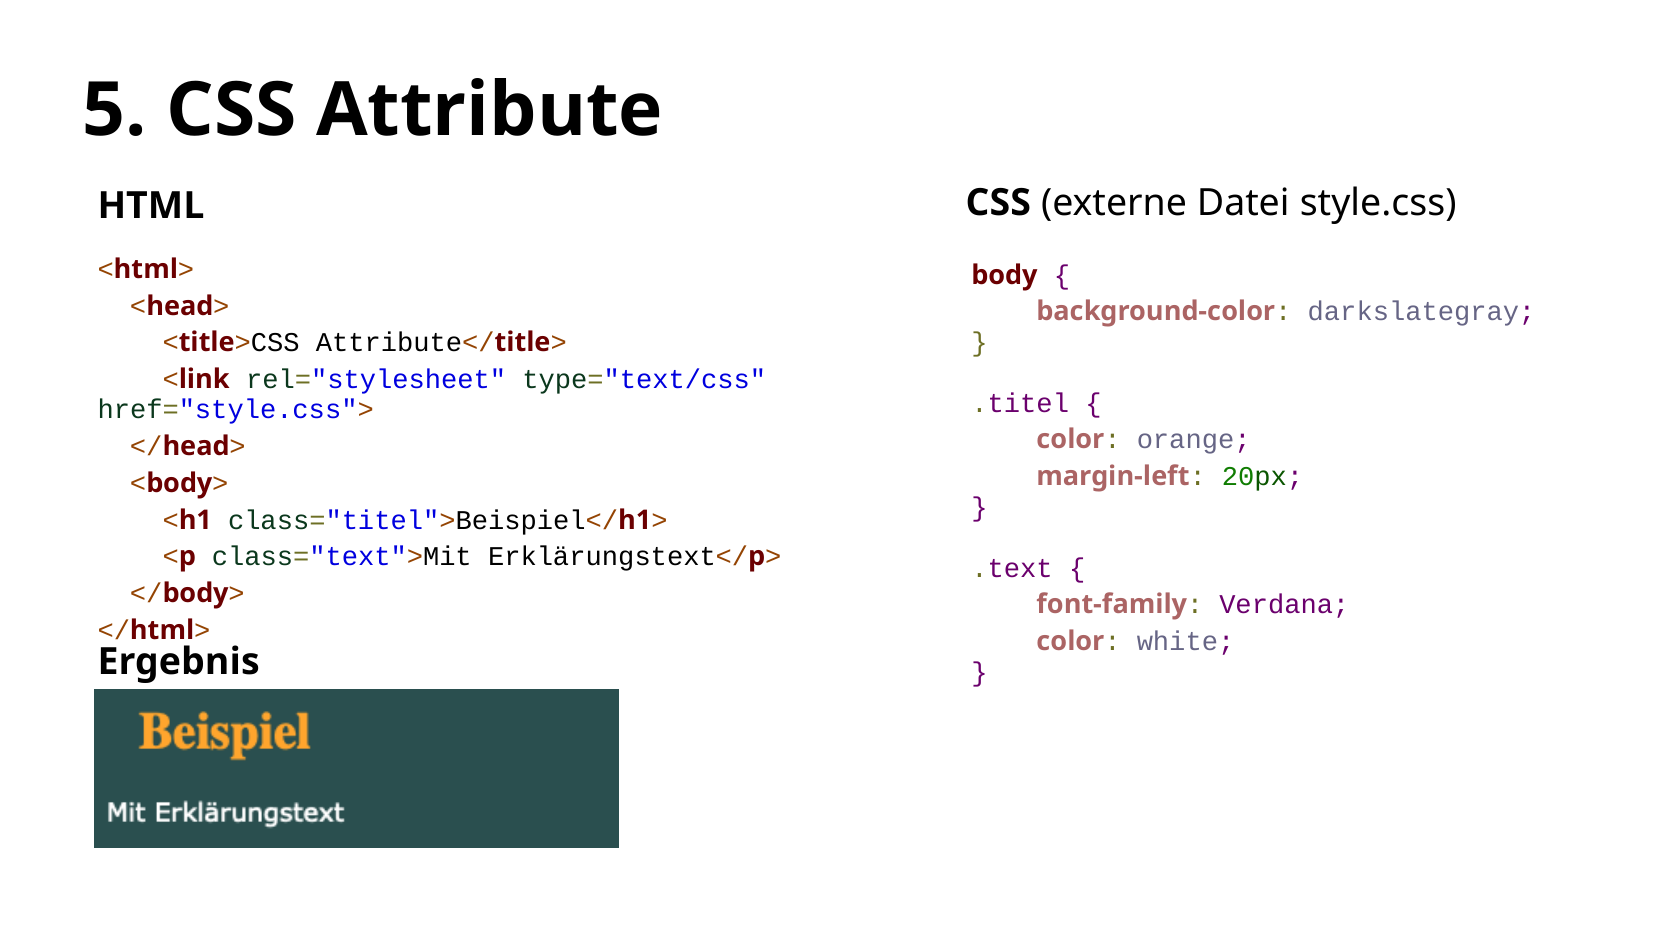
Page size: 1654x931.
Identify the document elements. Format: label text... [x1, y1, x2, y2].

text_box Ergebnis [82, 627, 256, 690]
text_box HTML [82, 171, 207, 234]
picture [94, 689, 619, 848]
title 5. CSS Attribute [82, 59, 1571, 154]
text_box body { background-color: darkslategray; } .titel { color: orange; margin-left: 20px; } .text { font-family: Verdana; color: white; } [956, 248, 1630, 635]
text_box CSS (externe Datei style.css) [950, 168, 1489, 231]
text_box <html> <head> <title>CSS Attribute</title> <link rel="stylesheet" type="text/css" href="style.css"> </head> <body> <h1 class="titel">Beispiel</h1> <p class="text">Mit Erklärungstext</p> </body> </html> [82, 242, 957, 589]
